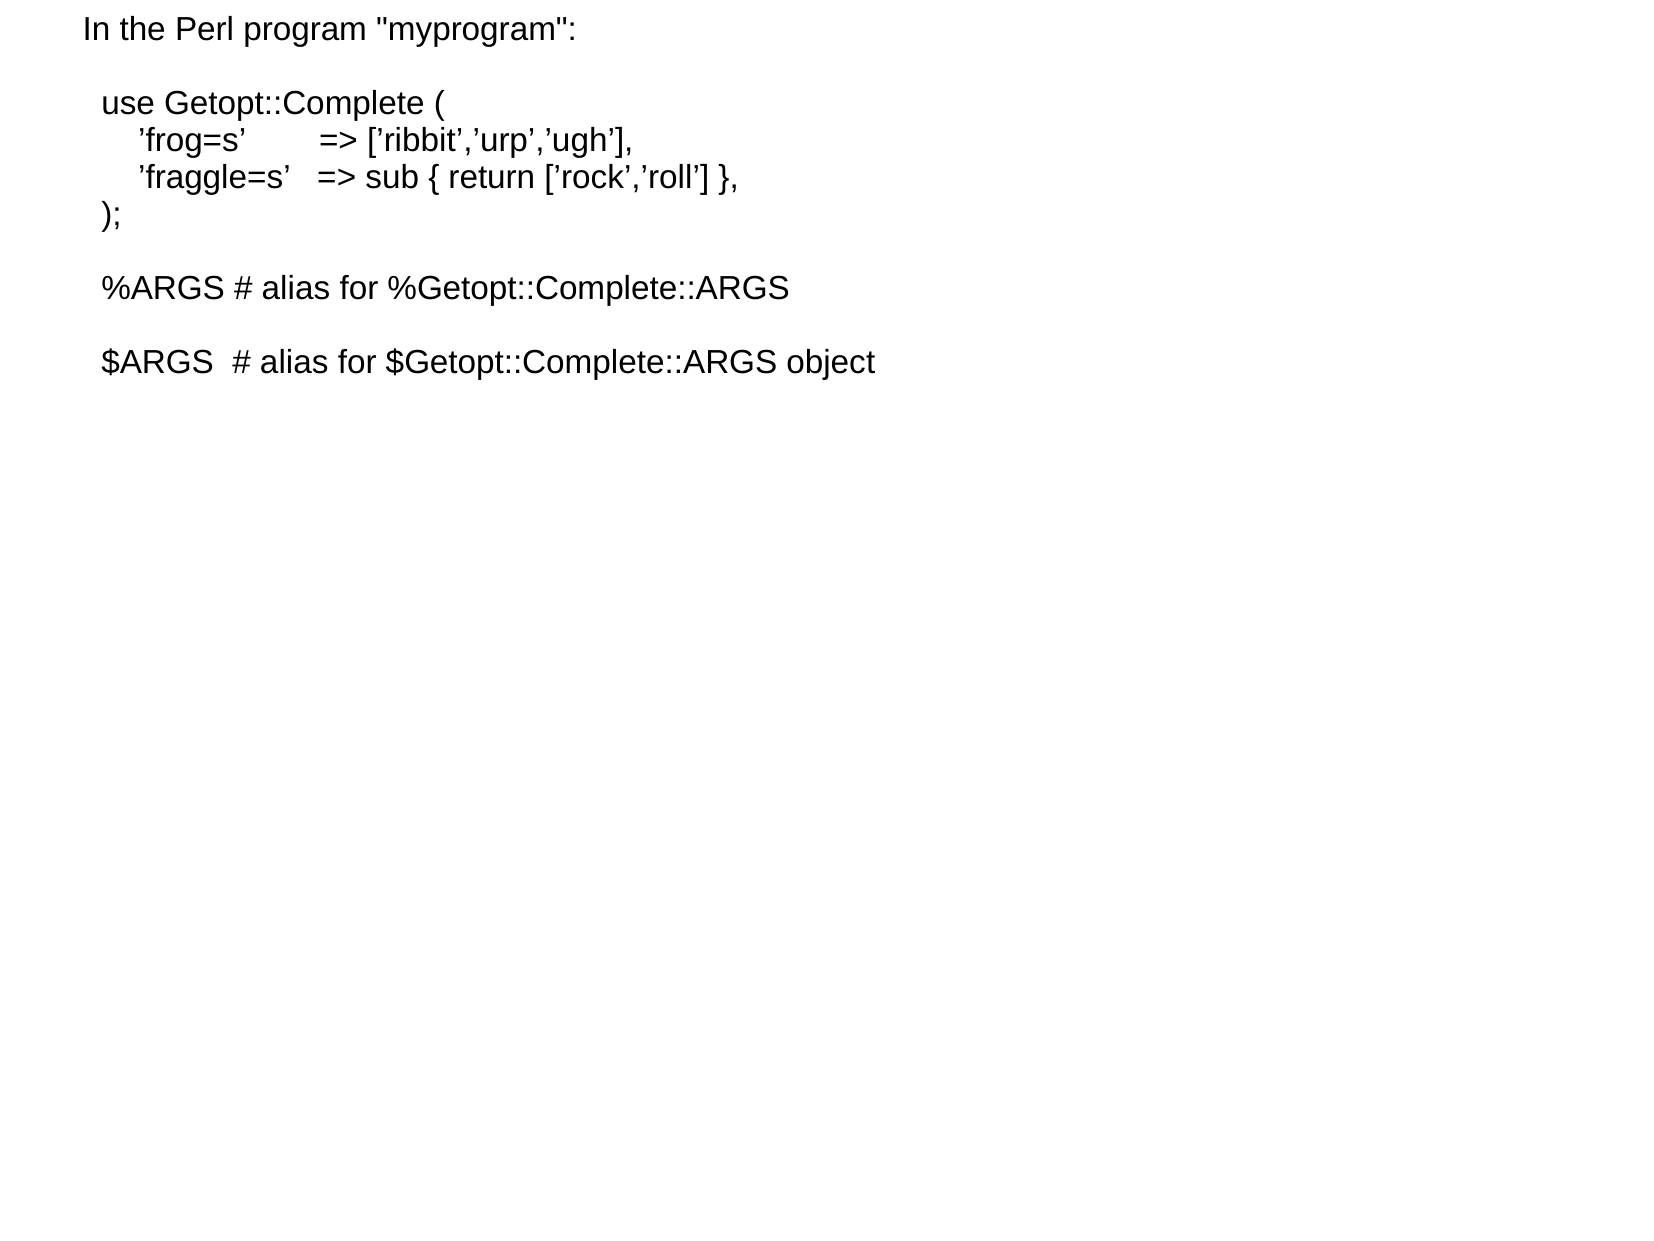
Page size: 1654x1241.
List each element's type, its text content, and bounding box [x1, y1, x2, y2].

subtitle In the Perl program "myprogram": use Getopt::Complete ( ’frog=s’ => [’ribbit’,’urp’,’ugh’], ’fraggle=s’ => sub { return [’rock’,’roll’] }, ); %ARGS # alias for %Getopt::Complete::ARGS $ARGS # alias for $Getopt::Complete::ARGS object [82, 10, 1571, 1070]
